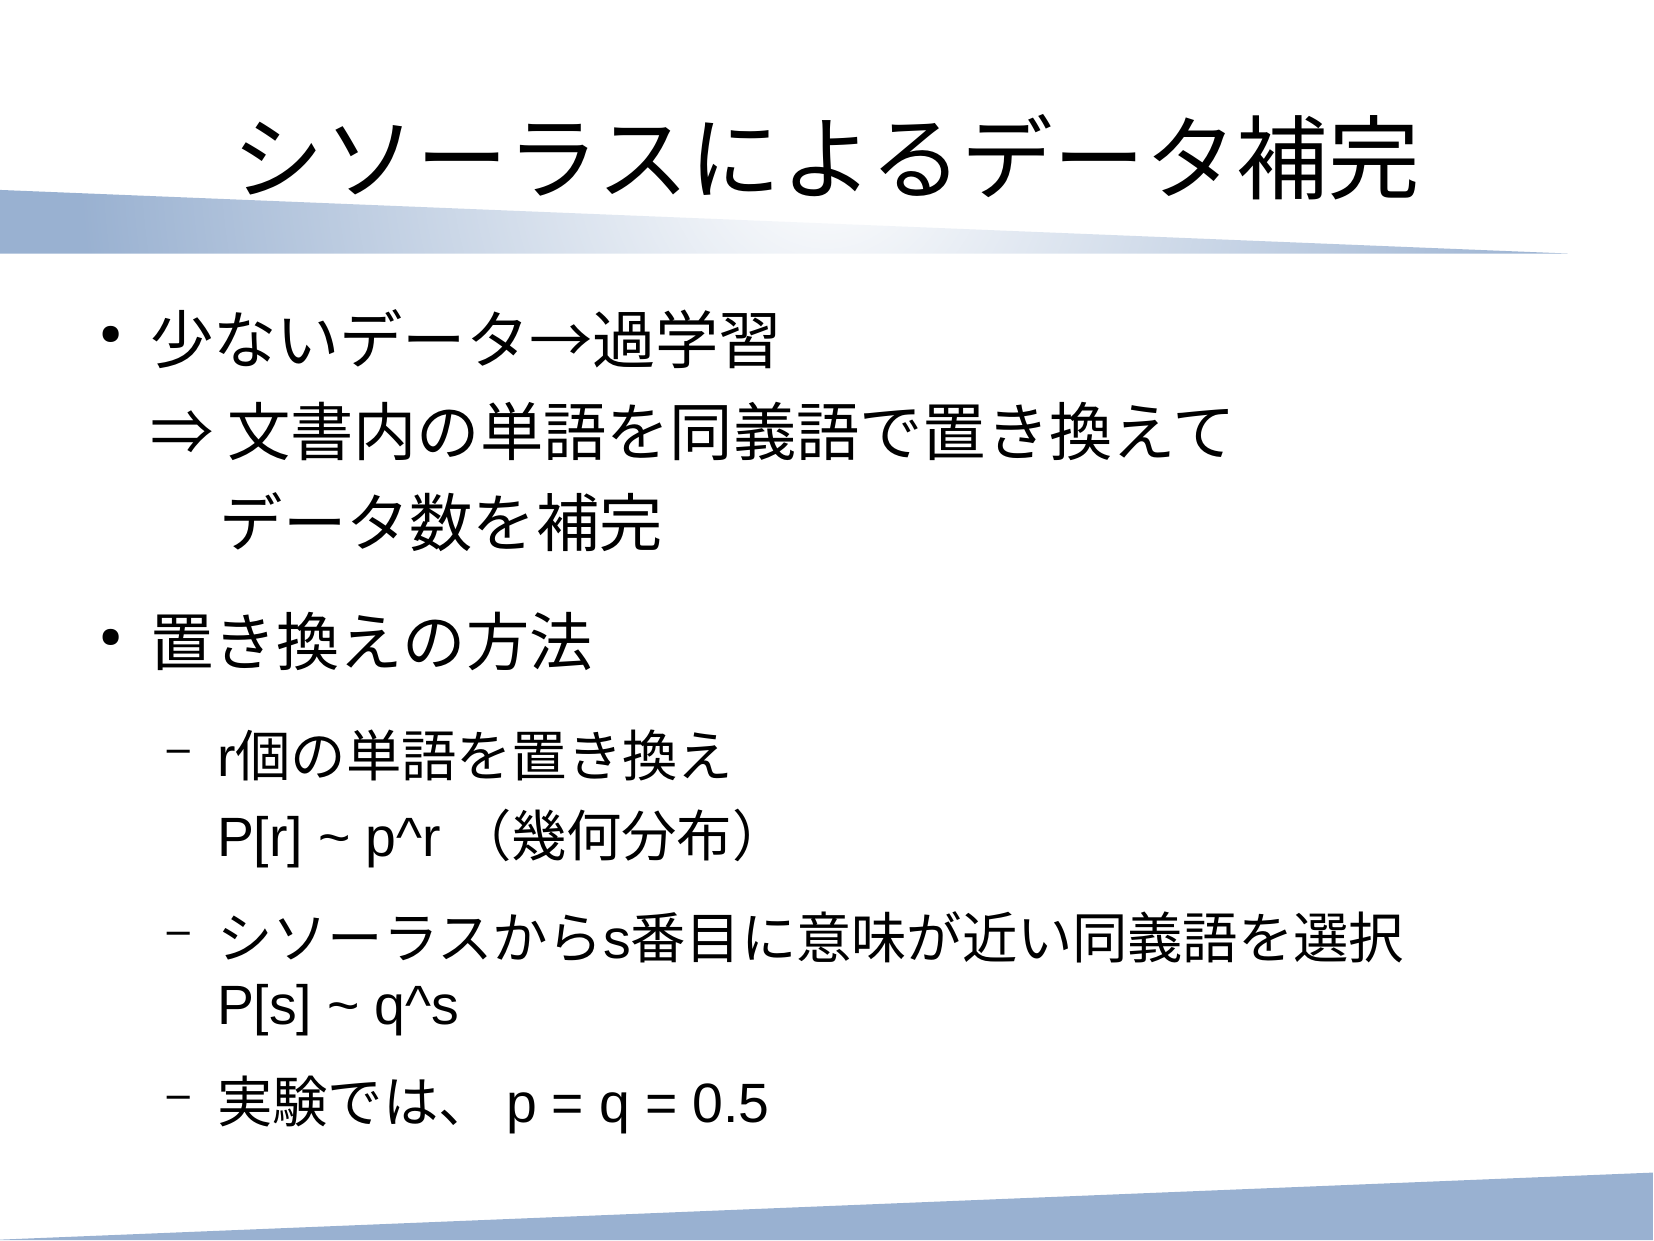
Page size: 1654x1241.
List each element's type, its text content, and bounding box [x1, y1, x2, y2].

title シソーラスによるデータ補完 [82, 49, 1571, 257]
list 少ないデータ→過学習 ⇒ 文書内の単語を同義語で置き換えて データ数を補完 置き換えの方法 r個の単語を置き換え P[r] ~ p^r （幾何分布） シソーラスからs番目に意味が近い同義語を選択 P[s] ~ q^s 実験では、 p = q = 0.5 [82, 290, 1571, 1146]
